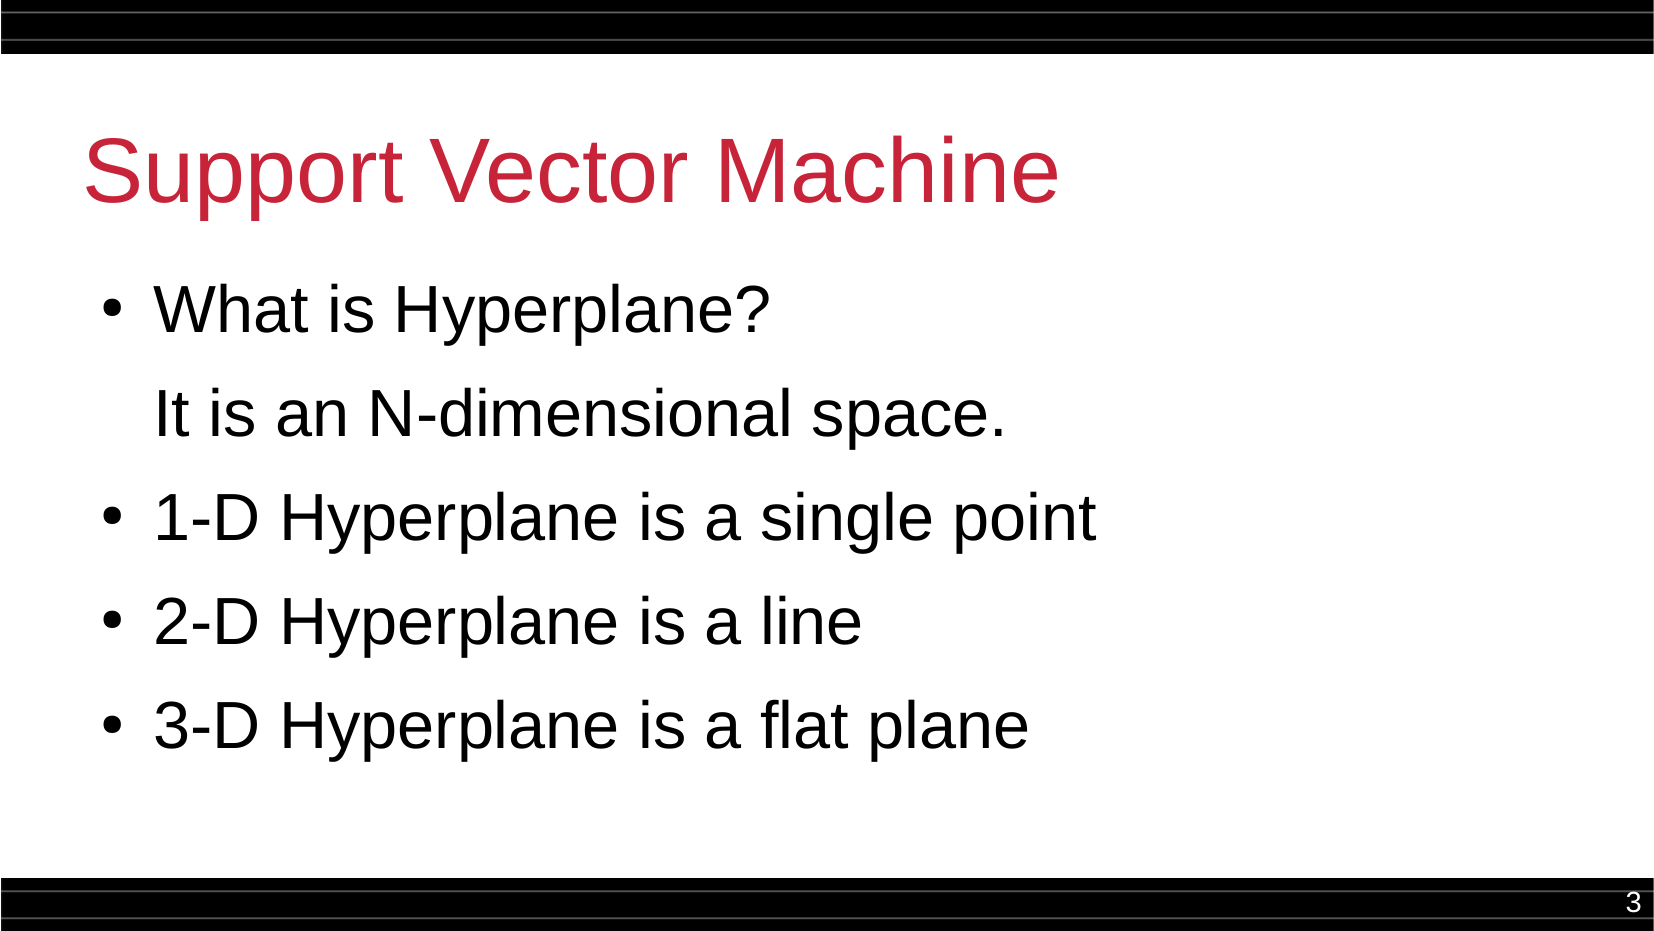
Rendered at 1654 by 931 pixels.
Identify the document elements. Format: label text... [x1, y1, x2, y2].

picture [1, 0, 1654, 54]
title Support Vector Machine [82, 92, 1571, 249]
picture [1, 878, 1654, 931]
list What is Hyperplane? It is an N-dimensional space. 1-D Hyperplane is a single point 2-D Hyperplane is a line 3-D Hyperplane is a flat plane [82, 271, 1571, 851]
